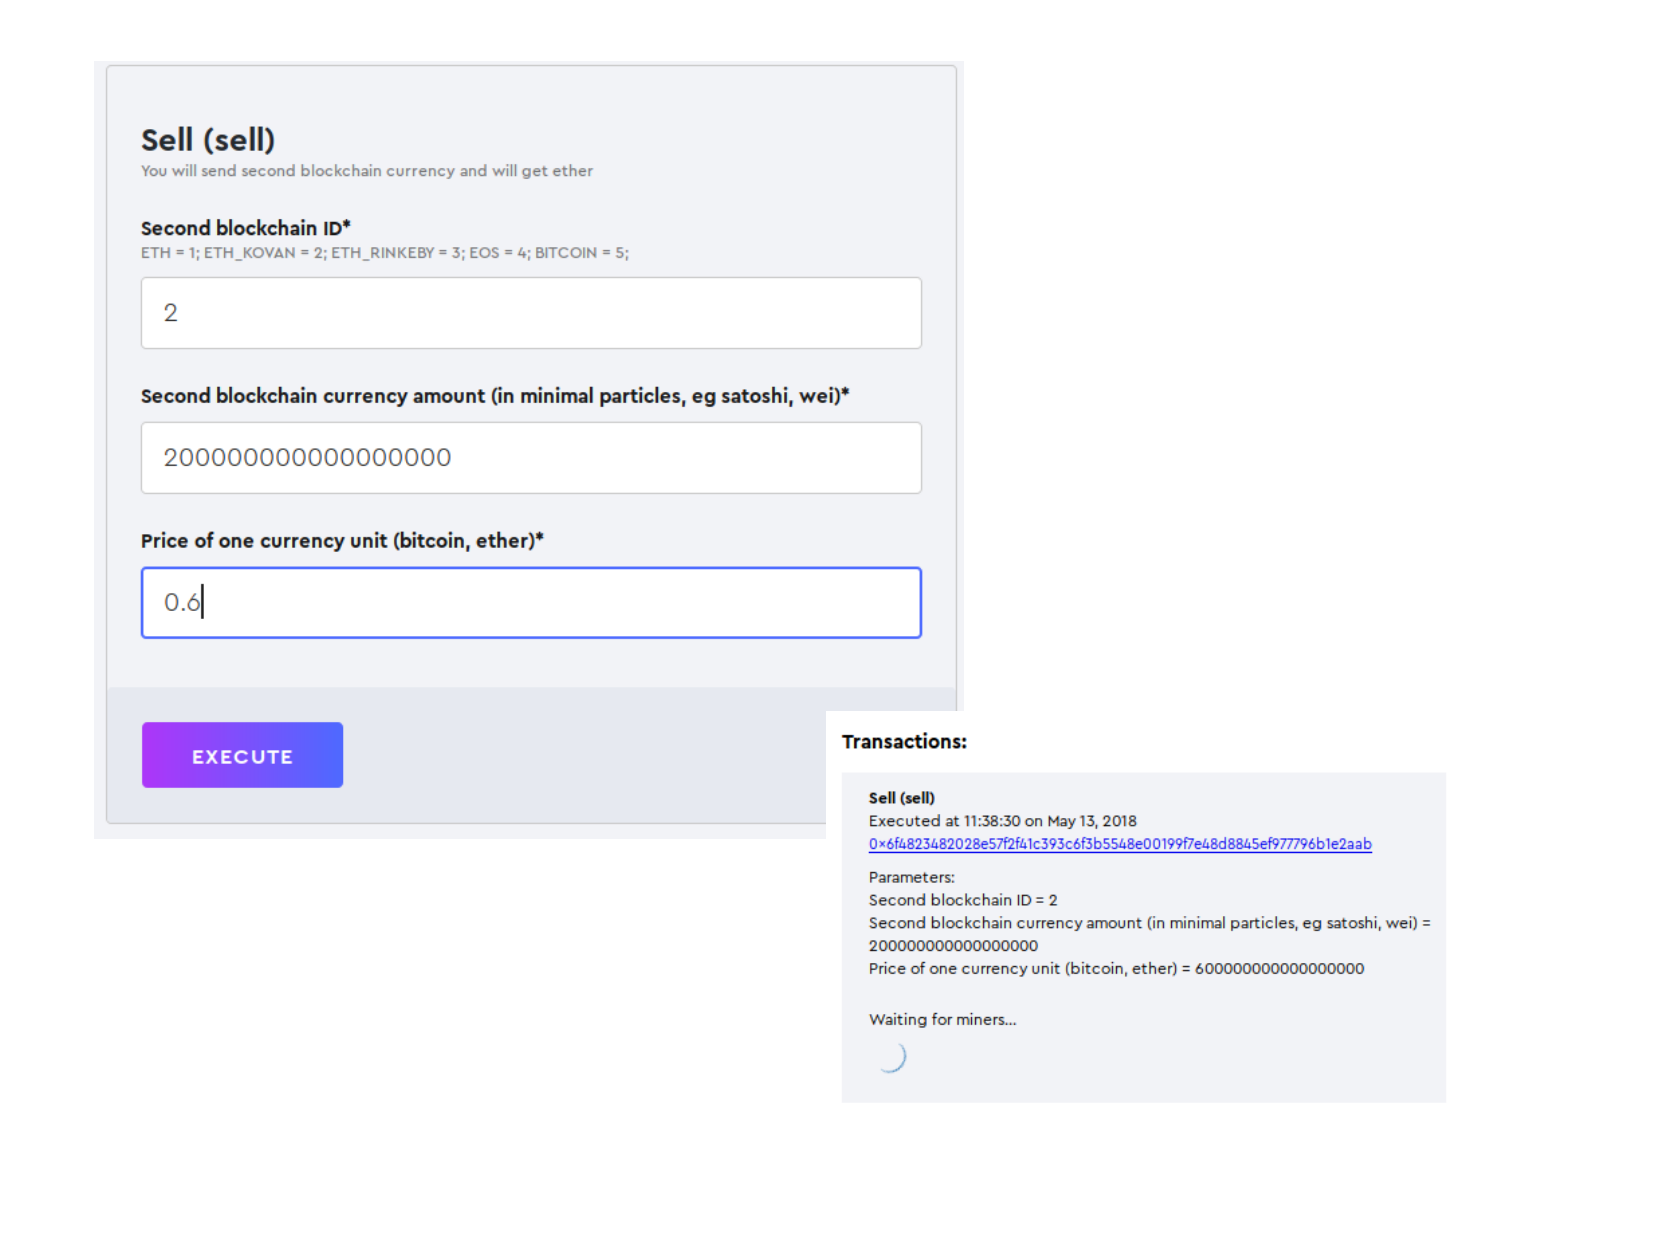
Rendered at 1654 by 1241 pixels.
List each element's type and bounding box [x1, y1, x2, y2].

picture [94, 61, 1461, 1111]
